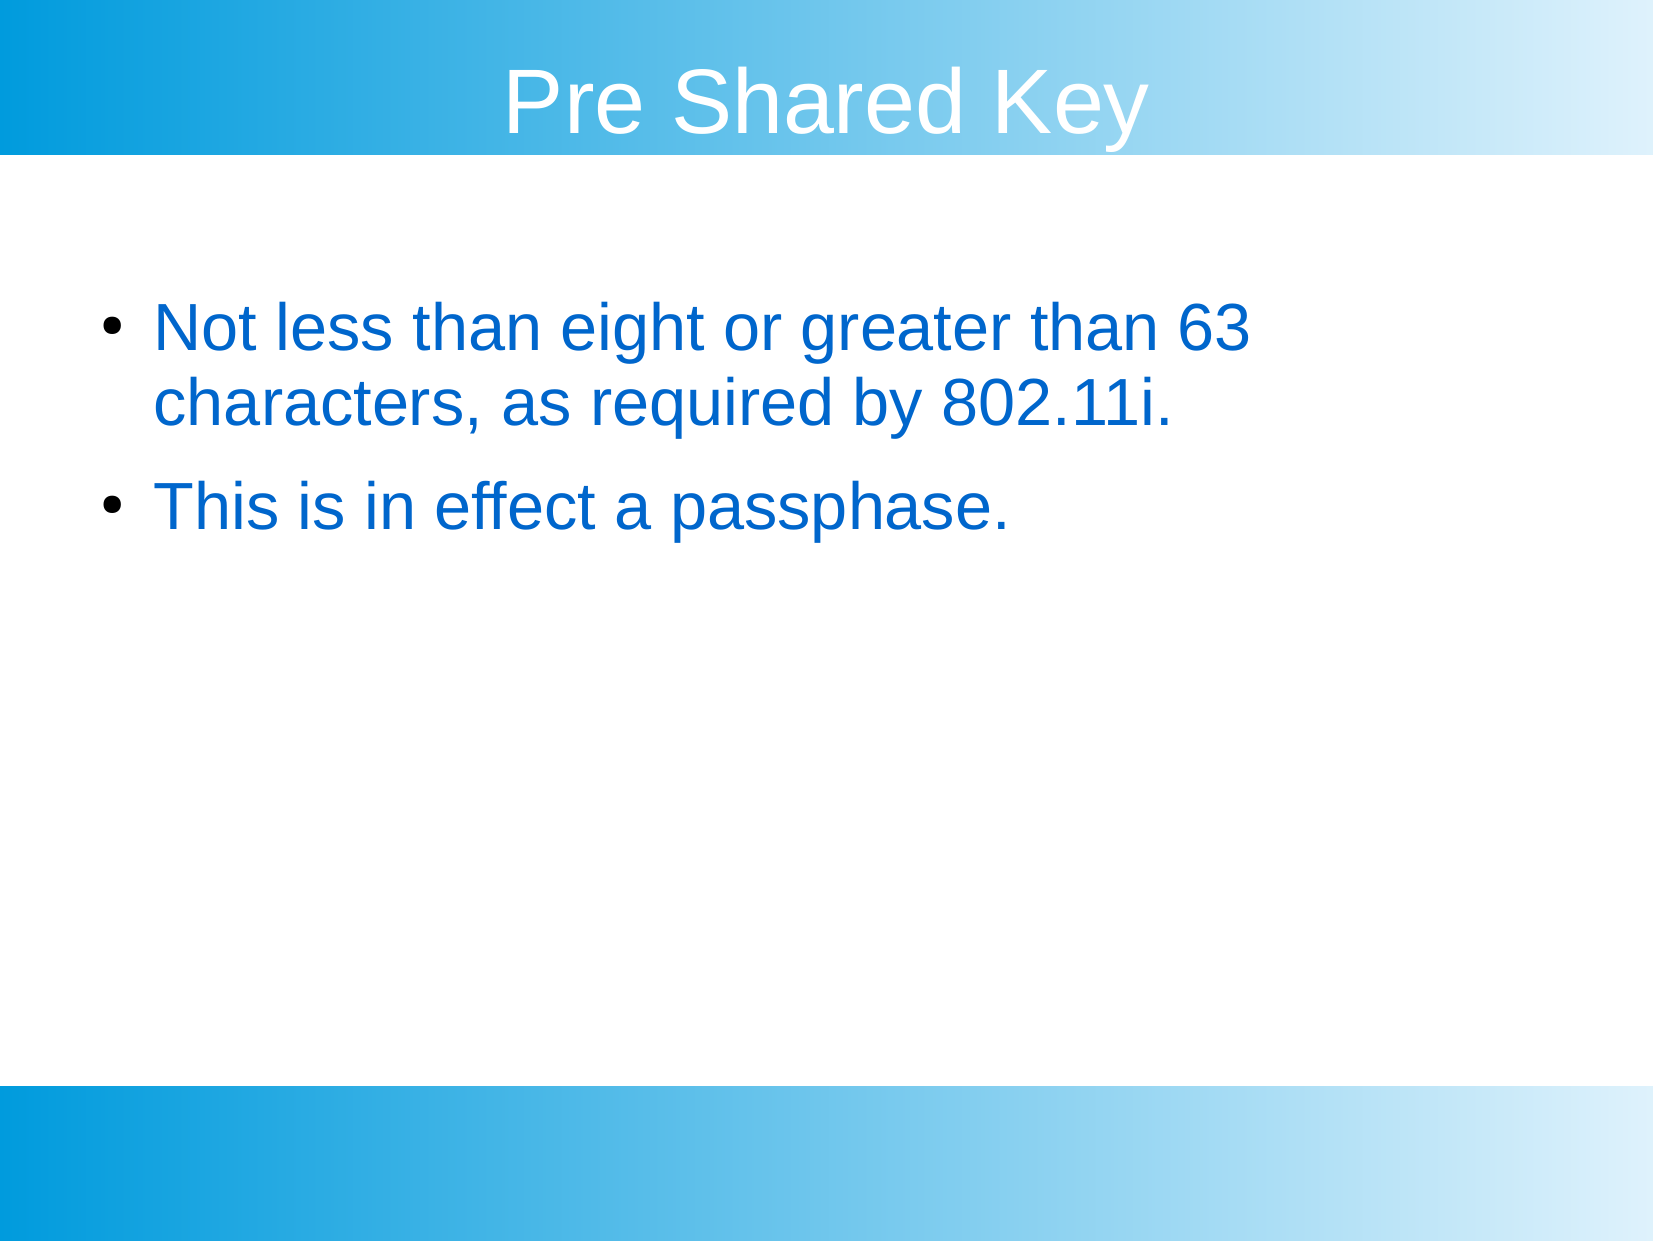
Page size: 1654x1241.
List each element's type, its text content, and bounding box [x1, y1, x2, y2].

list Not less than eight or greater than 63 characters, as required by 802.11i. This is in effect a passphase. [82, 290, 1571, 1010]
title Pre Shared Key [82, 49, 1571, 155]
